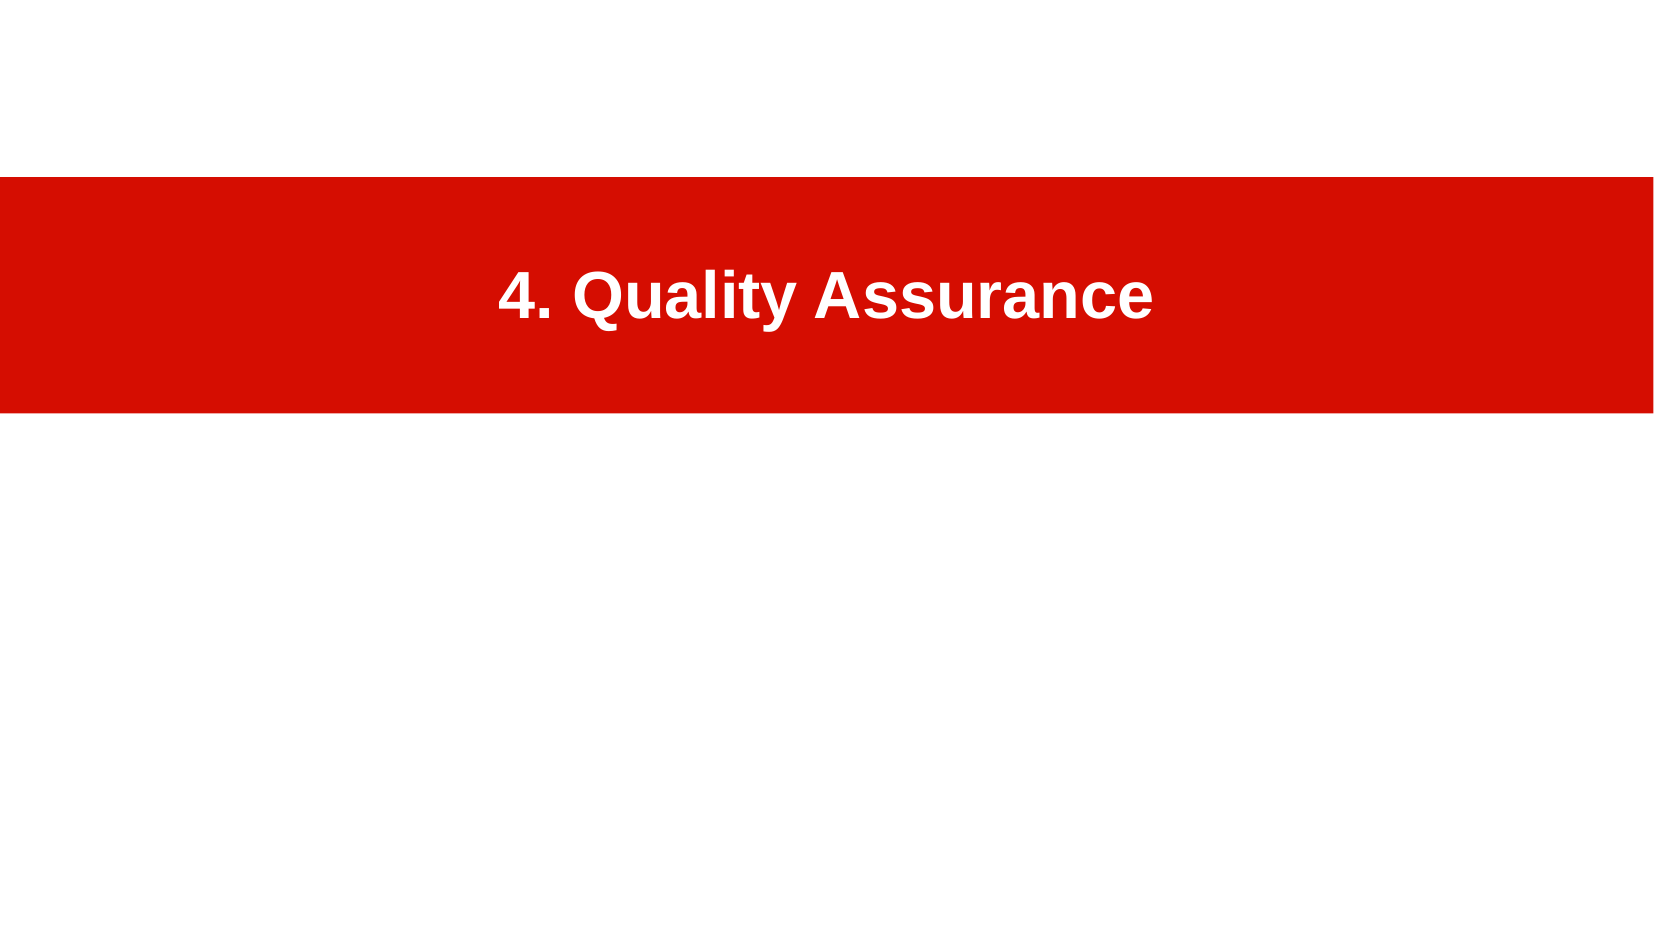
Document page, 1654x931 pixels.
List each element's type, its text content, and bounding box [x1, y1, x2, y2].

title 4. Quality Assurance [0, 177, 1654, 414]
